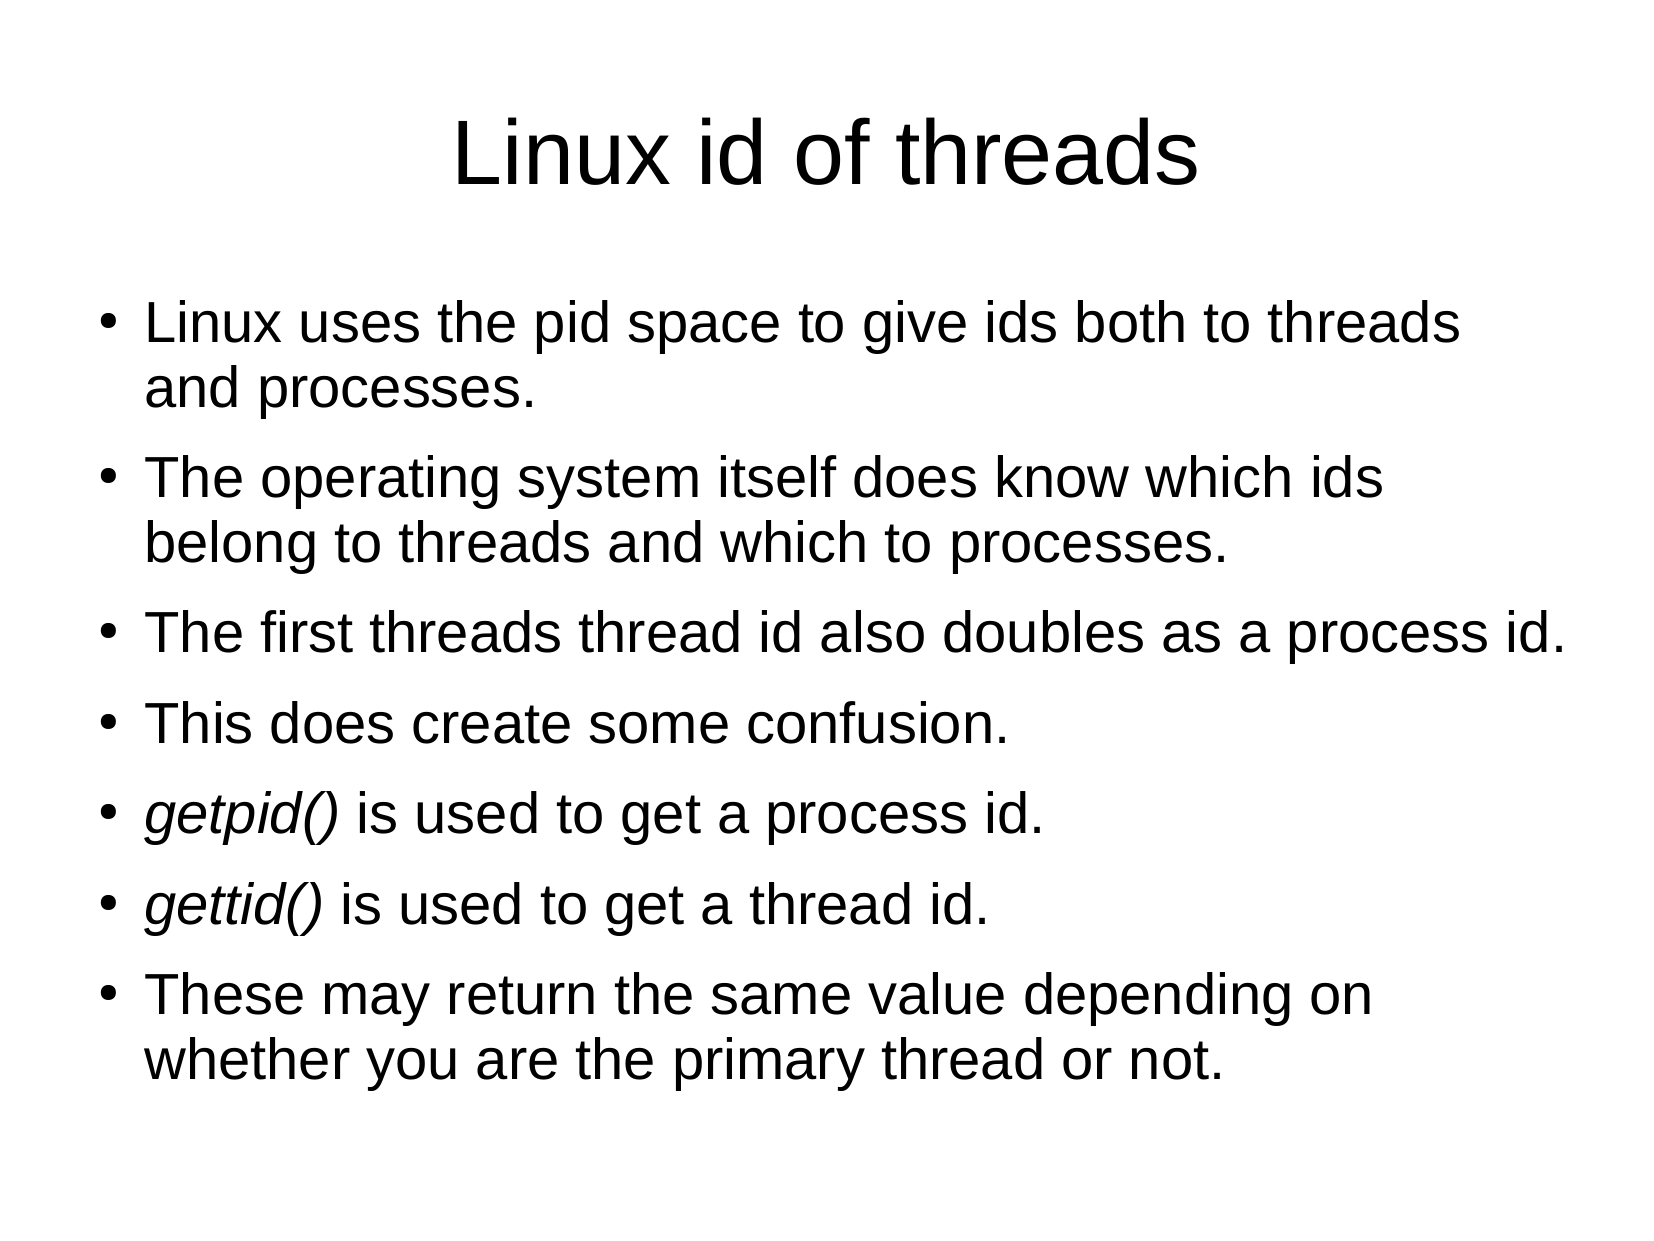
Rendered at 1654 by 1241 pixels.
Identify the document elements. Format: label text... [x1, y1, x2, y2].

title Linux id of threads [82, 49, 1571, 257]
list Linux uses the pid space to give ids both to threads and processes. The operating system itself does know which ids belong to threads and which to processes. The first threads thread id also doubles as a process id. This does create some confusion. getpid() is used to get a process id. gettid() is used to get a thread id. These may return the same value depending on whether you are the primary thread or not. [82, 290, 1571, 1109]
